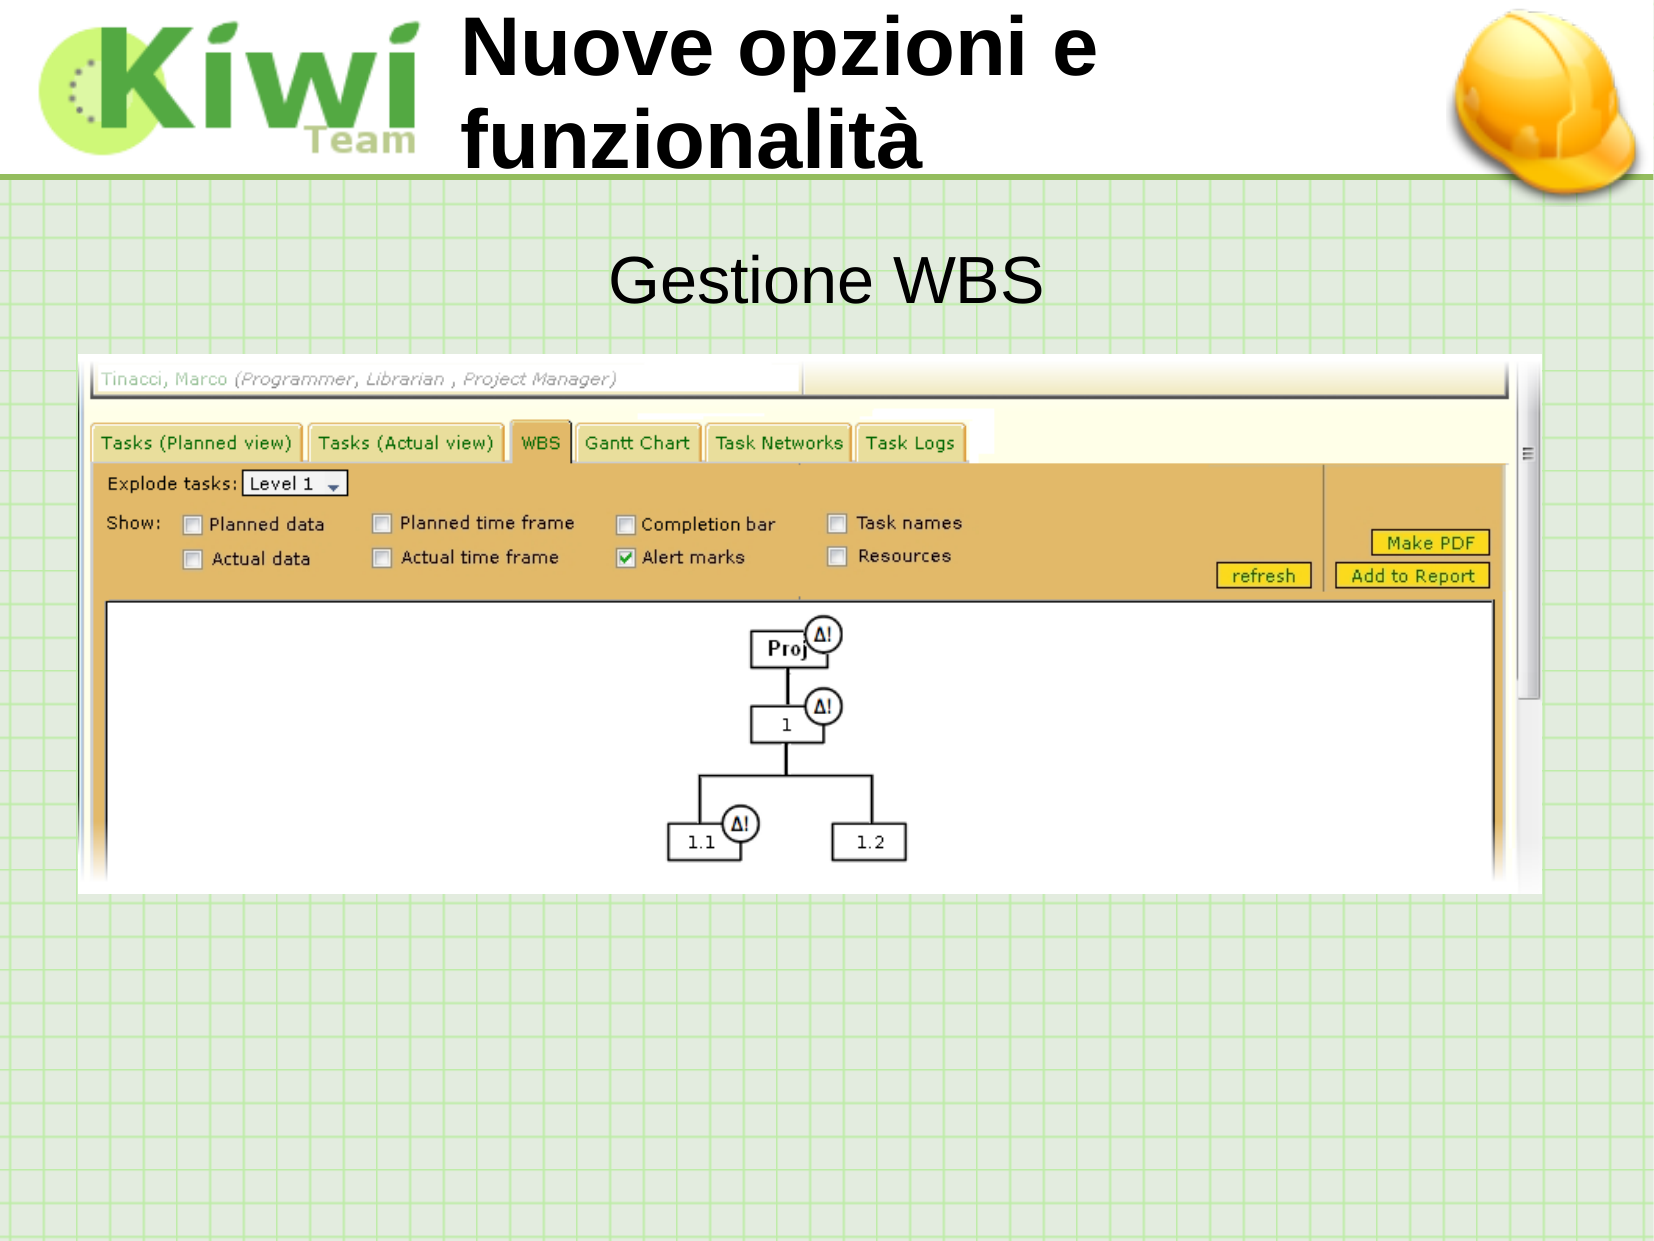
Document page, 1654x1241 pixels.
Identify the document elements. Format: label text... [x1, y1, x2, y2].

subtitle Gestione WBS [516, 206, 1137, 354]
picture [0, 0, 1654, 1241]
picture [29, 7, 438, 166]
title Nuove opzioni e funzionalità [460, 0, 1489, 187]
text_box [0, 0, 460, 174]
